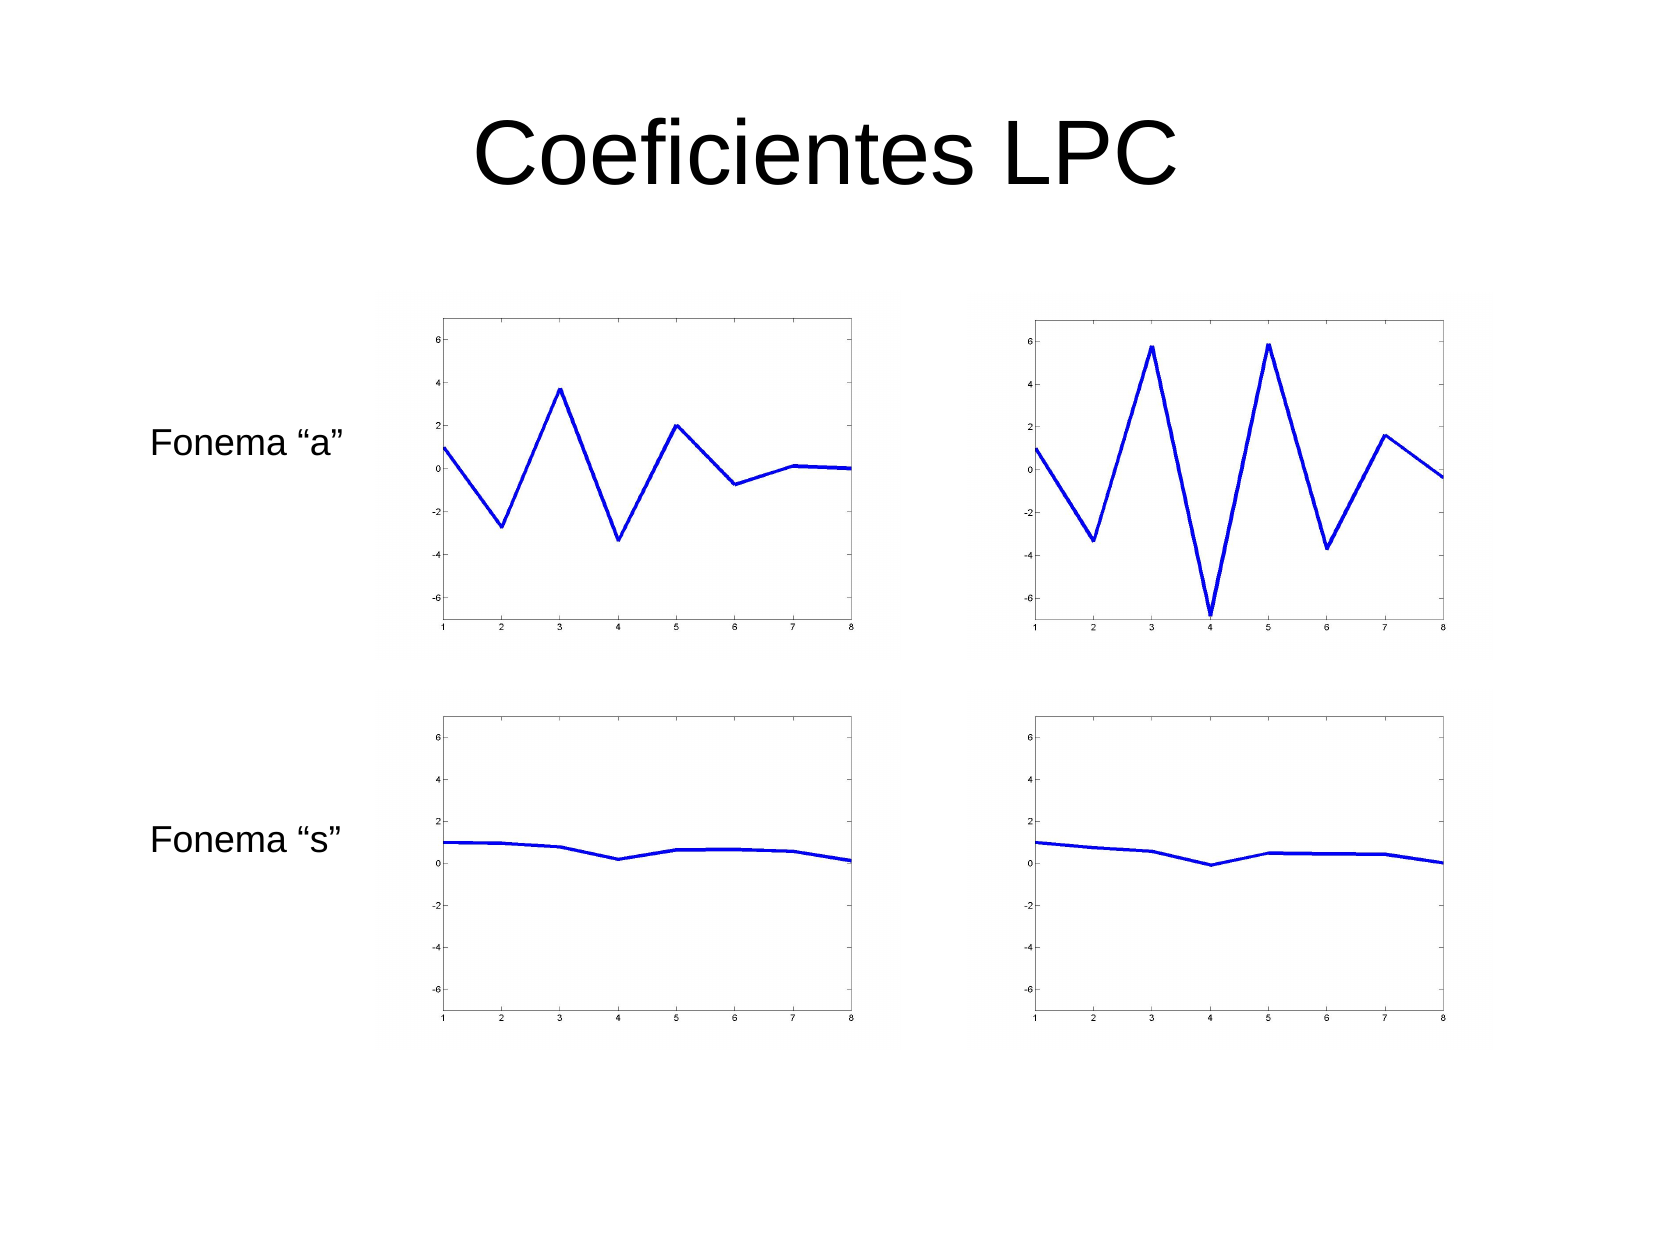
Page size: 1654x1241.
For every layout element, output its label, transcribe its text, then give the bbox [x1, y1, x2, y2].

picture [967, 689, 1493, 1051]
text_box Fonema “s” [135, 811, 357, 869]
picture [375, 689, 901, 1051]
picture [375, 290, 901, 661]
text_box Fonema “a” [135, 414, 359, 471]
picture [967, 292, 1493, 661]
title Coeficientes LPC [82, 49, 1571, 257]
